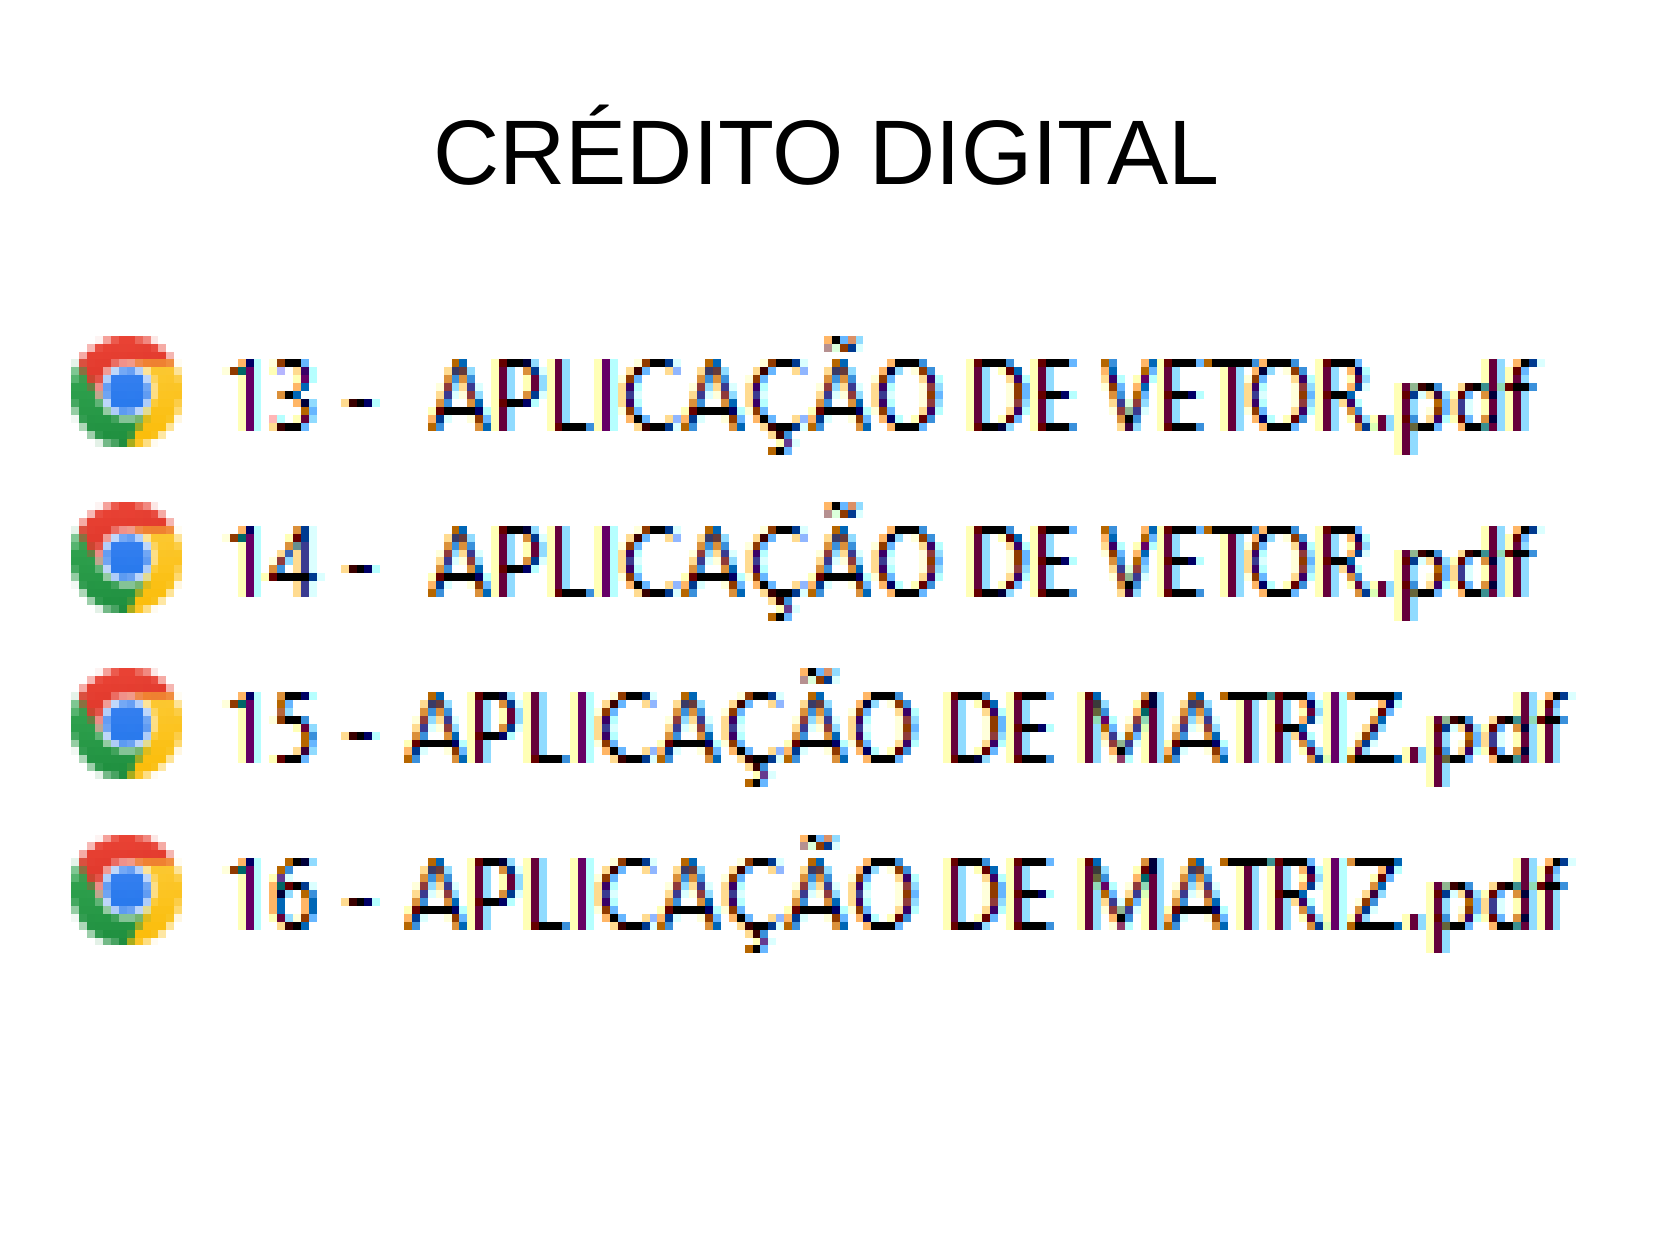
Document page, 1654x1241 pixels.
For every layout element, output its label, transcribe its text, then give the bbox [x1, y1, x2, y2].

title CRÉDITO DIGITAL [82, 49, 1571, 257]
picture [29, 307, 1592, 981]
